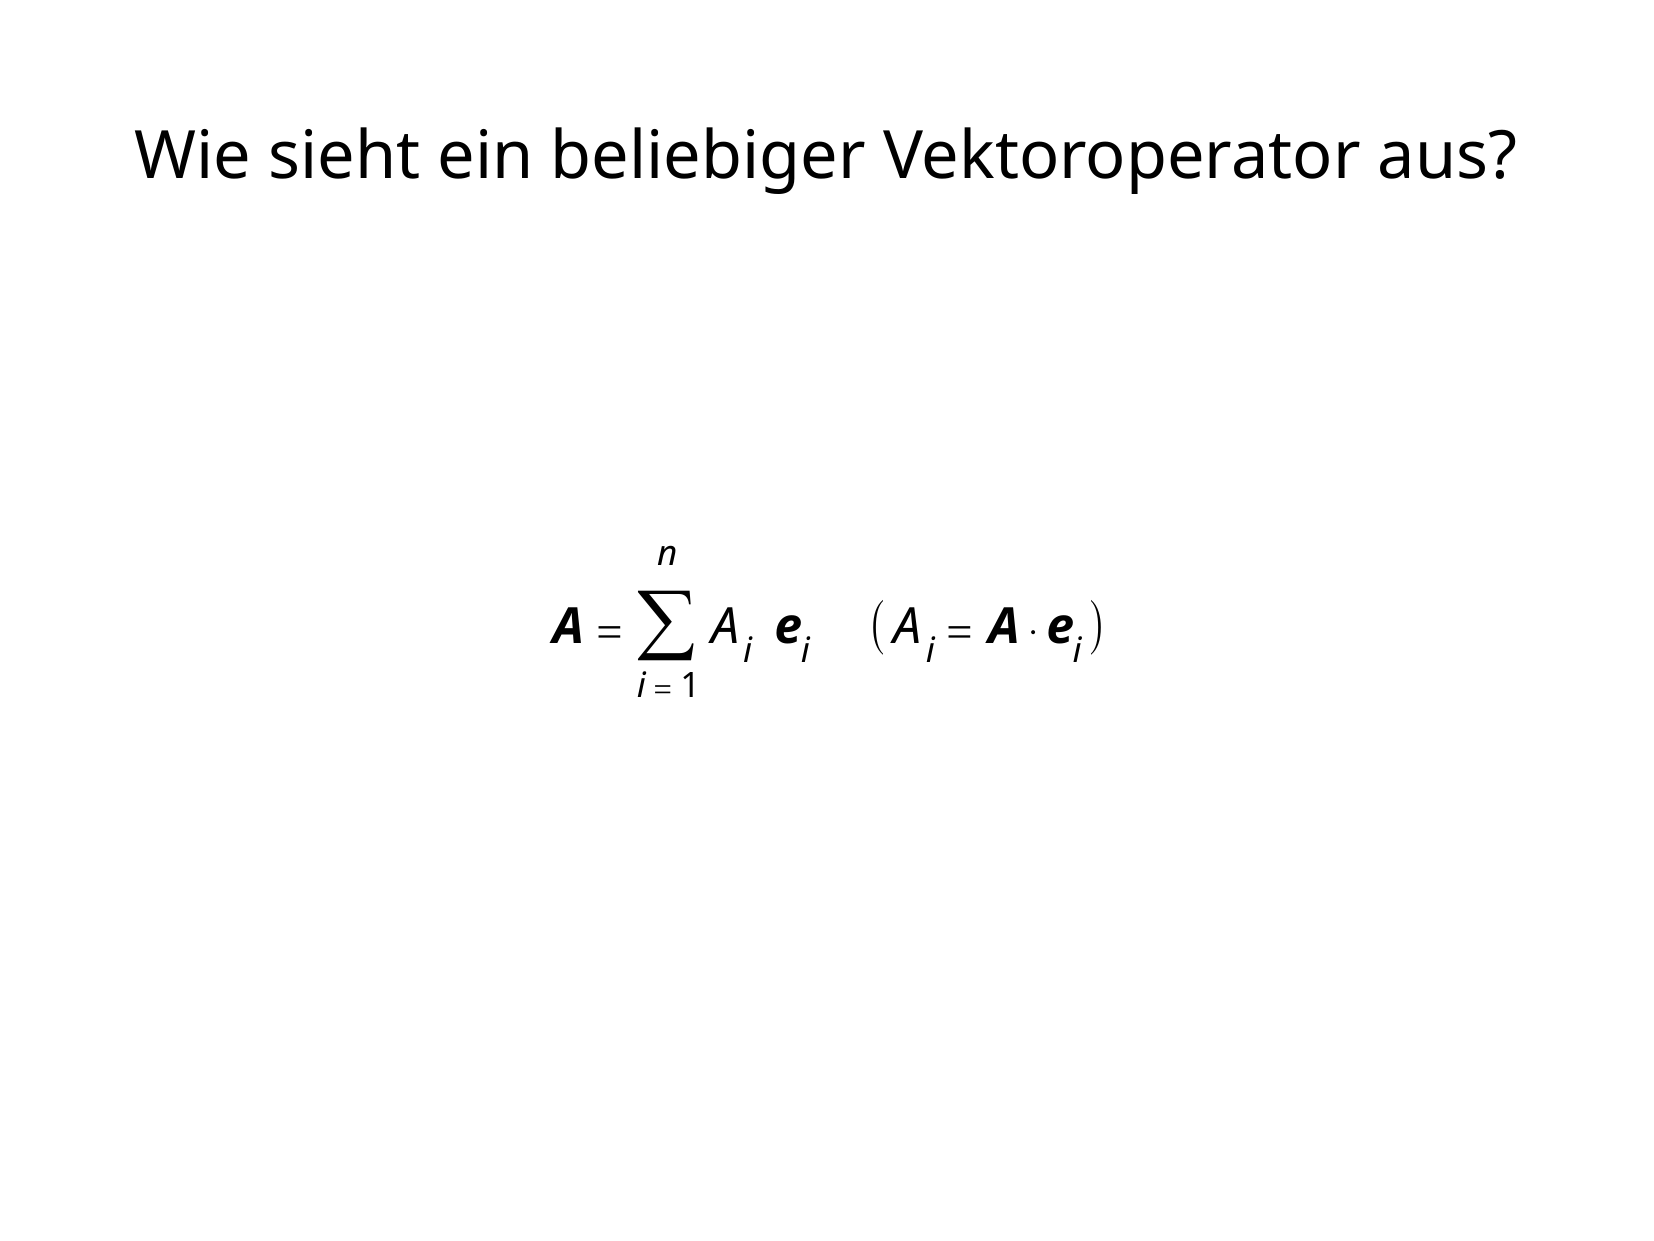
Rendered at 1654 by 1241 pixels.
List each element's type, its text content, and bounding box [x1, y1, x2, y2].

title Wie sieht ein beliebiger Vektoroperator aus? [82, 49, 1571, 257]
chart [543, 532, 1111, 708]
